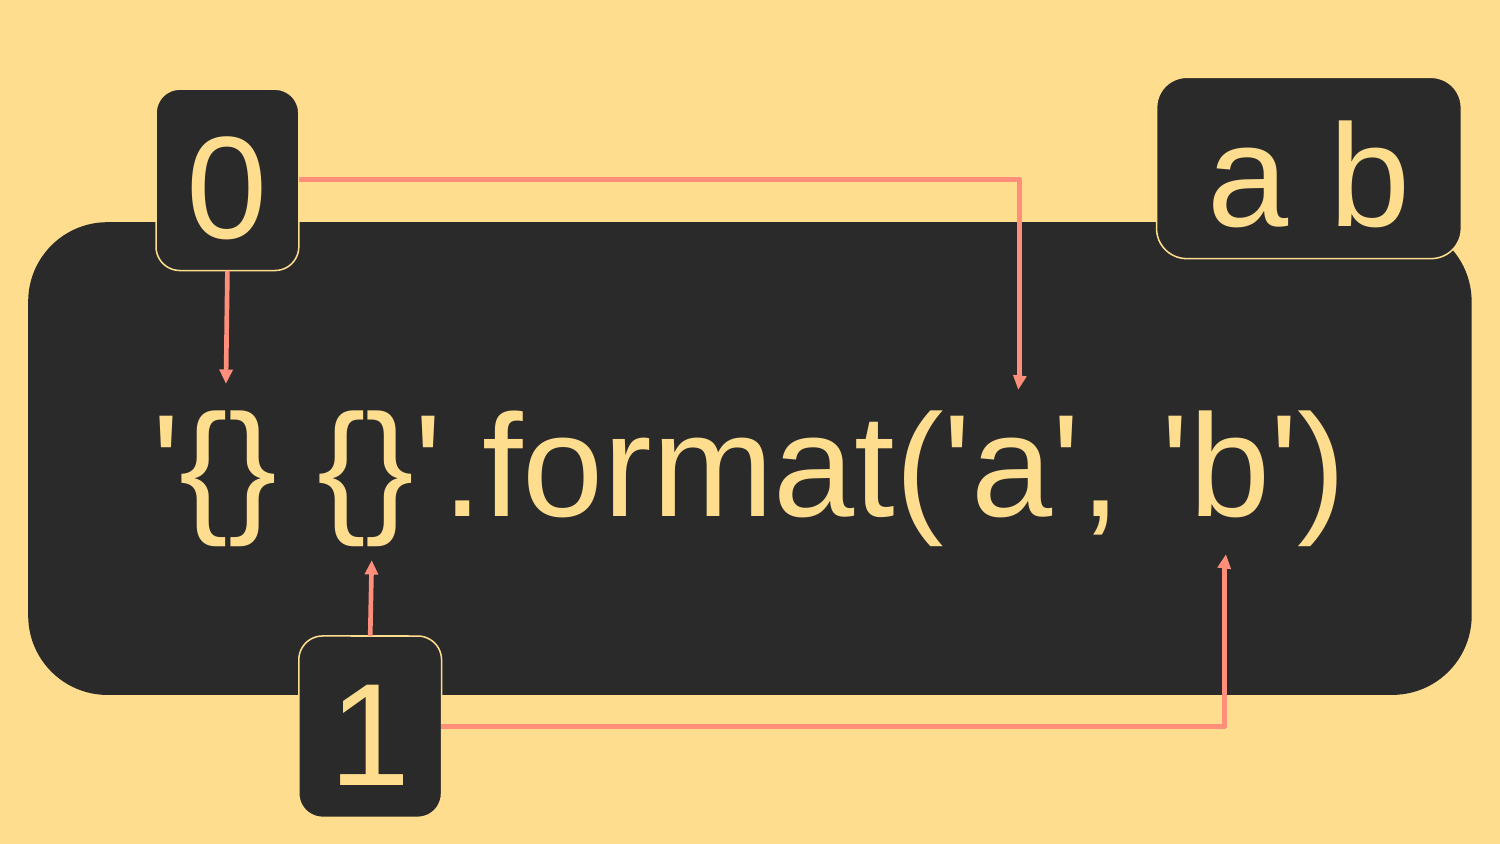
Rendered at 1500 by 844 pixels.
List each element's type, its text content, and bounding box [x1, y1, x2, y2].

text_box 1 [298, 635, 442, 818]
text_box '{} {}'.format('a', 'b') [28, 222, 1471, 695]
text_box 0 [156, 89, 299, 271]
text_box a b [1156, 77, 1462, 259]
